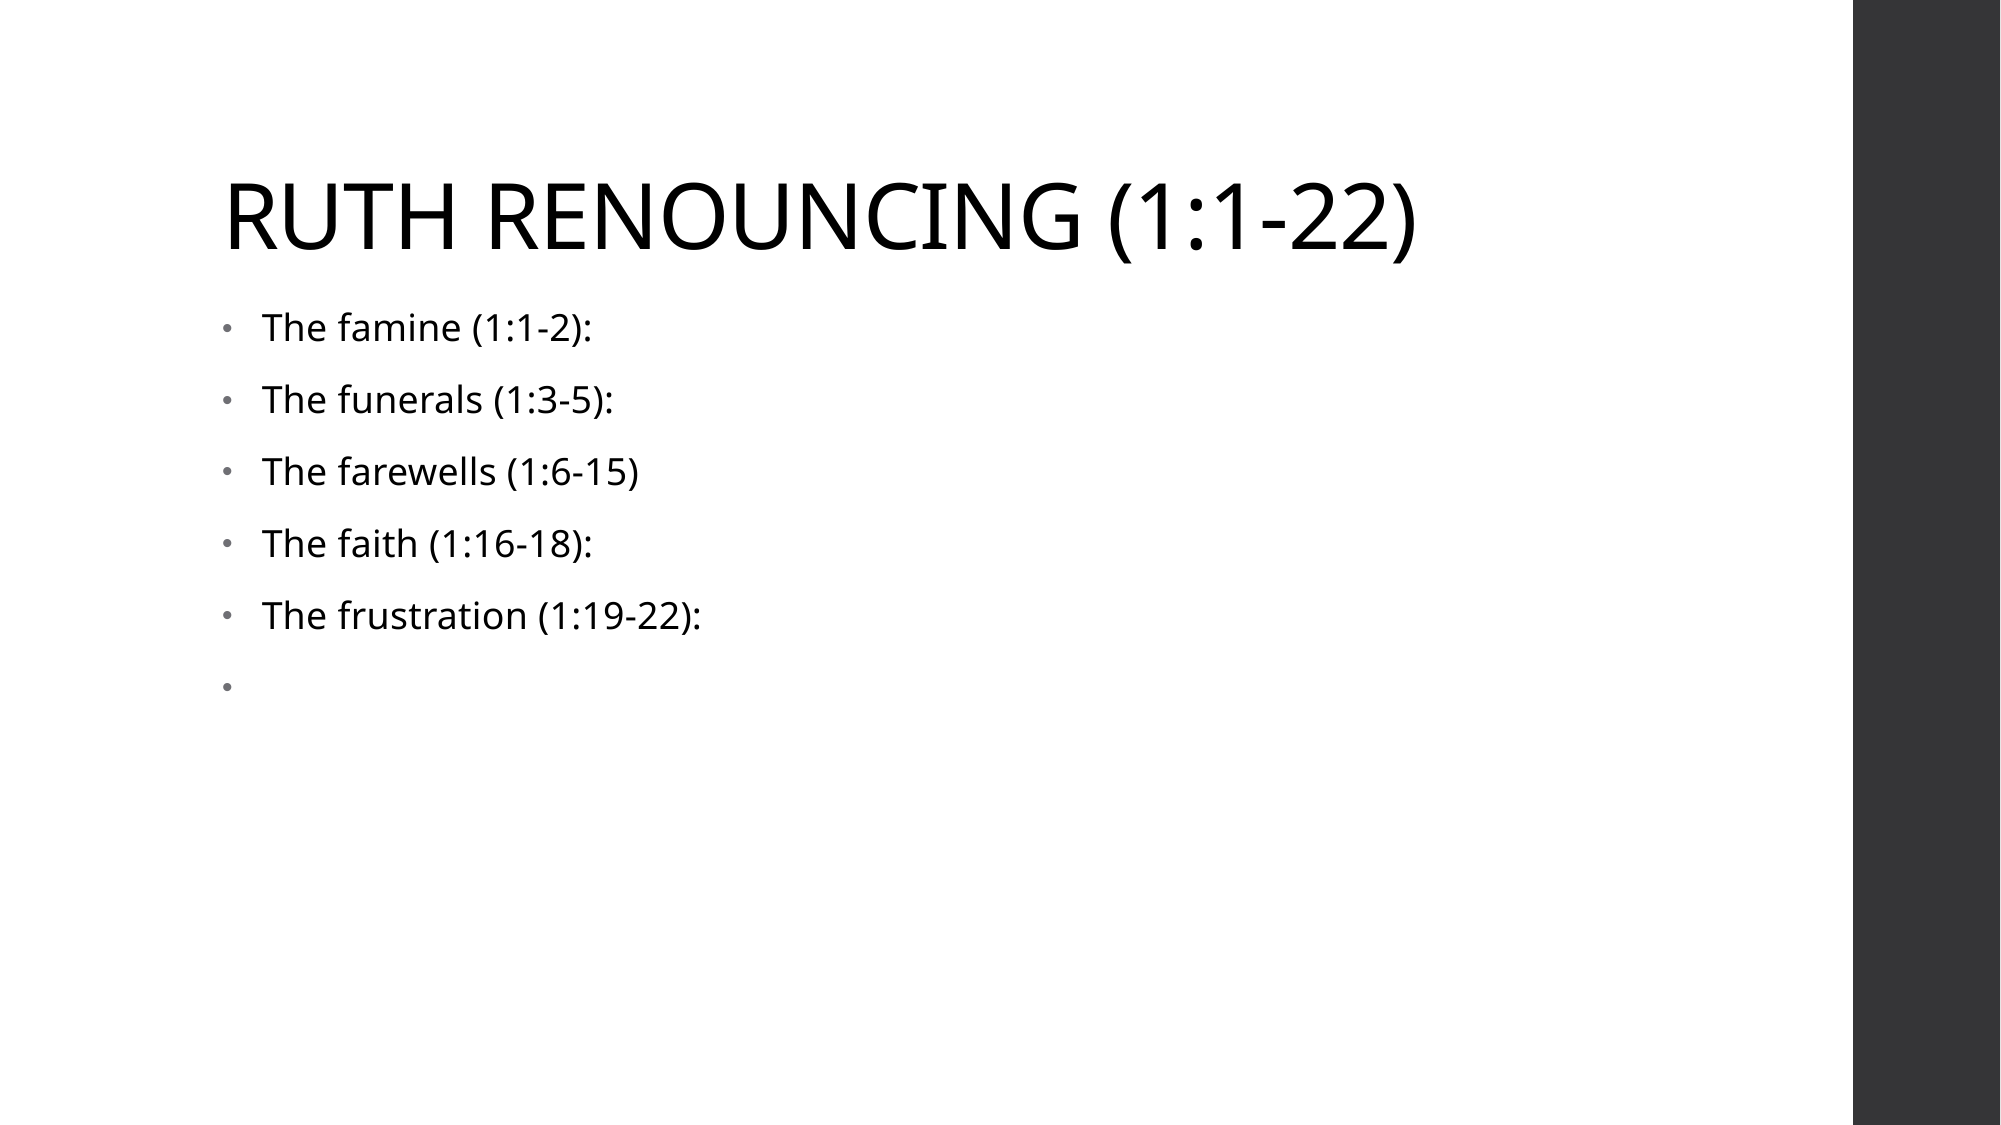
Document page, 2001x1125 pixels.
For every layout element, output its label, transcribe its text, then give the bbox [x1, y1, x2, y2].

title RUTH RENOUNCING (1:1-22) [206, 60, 1797, 278]
list The famine (1:1-2): The funerals (1:3-5): The farewells (1:6-15) The faith (1:16-18): The frustration (1:19-22): [206, 299, 1617, 1014]
